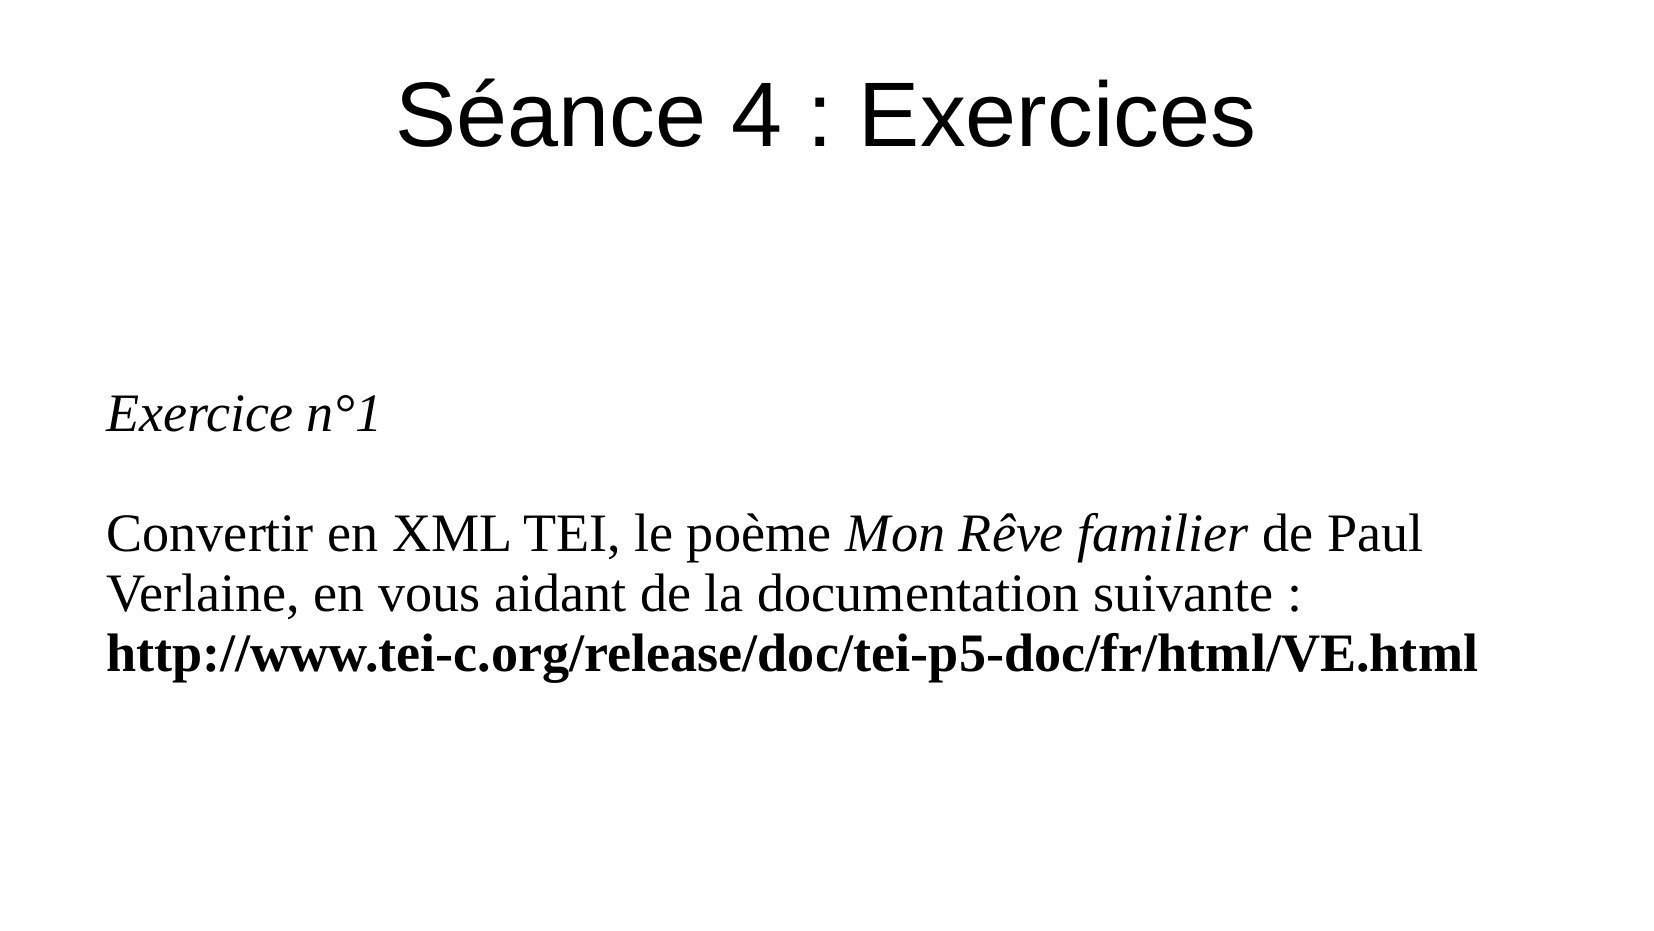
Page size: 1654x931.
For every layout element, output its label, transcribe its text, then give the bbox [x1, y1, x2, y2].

subtitle Exercice n°1 Convertir en XML TEI, le poème Mon Rêve familier de Paul Verlaine, en vous aidant de la documentation suivante : http://www.tei-c.org/release/doc/tei-p5-doc/fr/html/VE.html [106, 263, 1595, 804]
title Séance 4 : Exercices [82, 37, 1571, 193]
